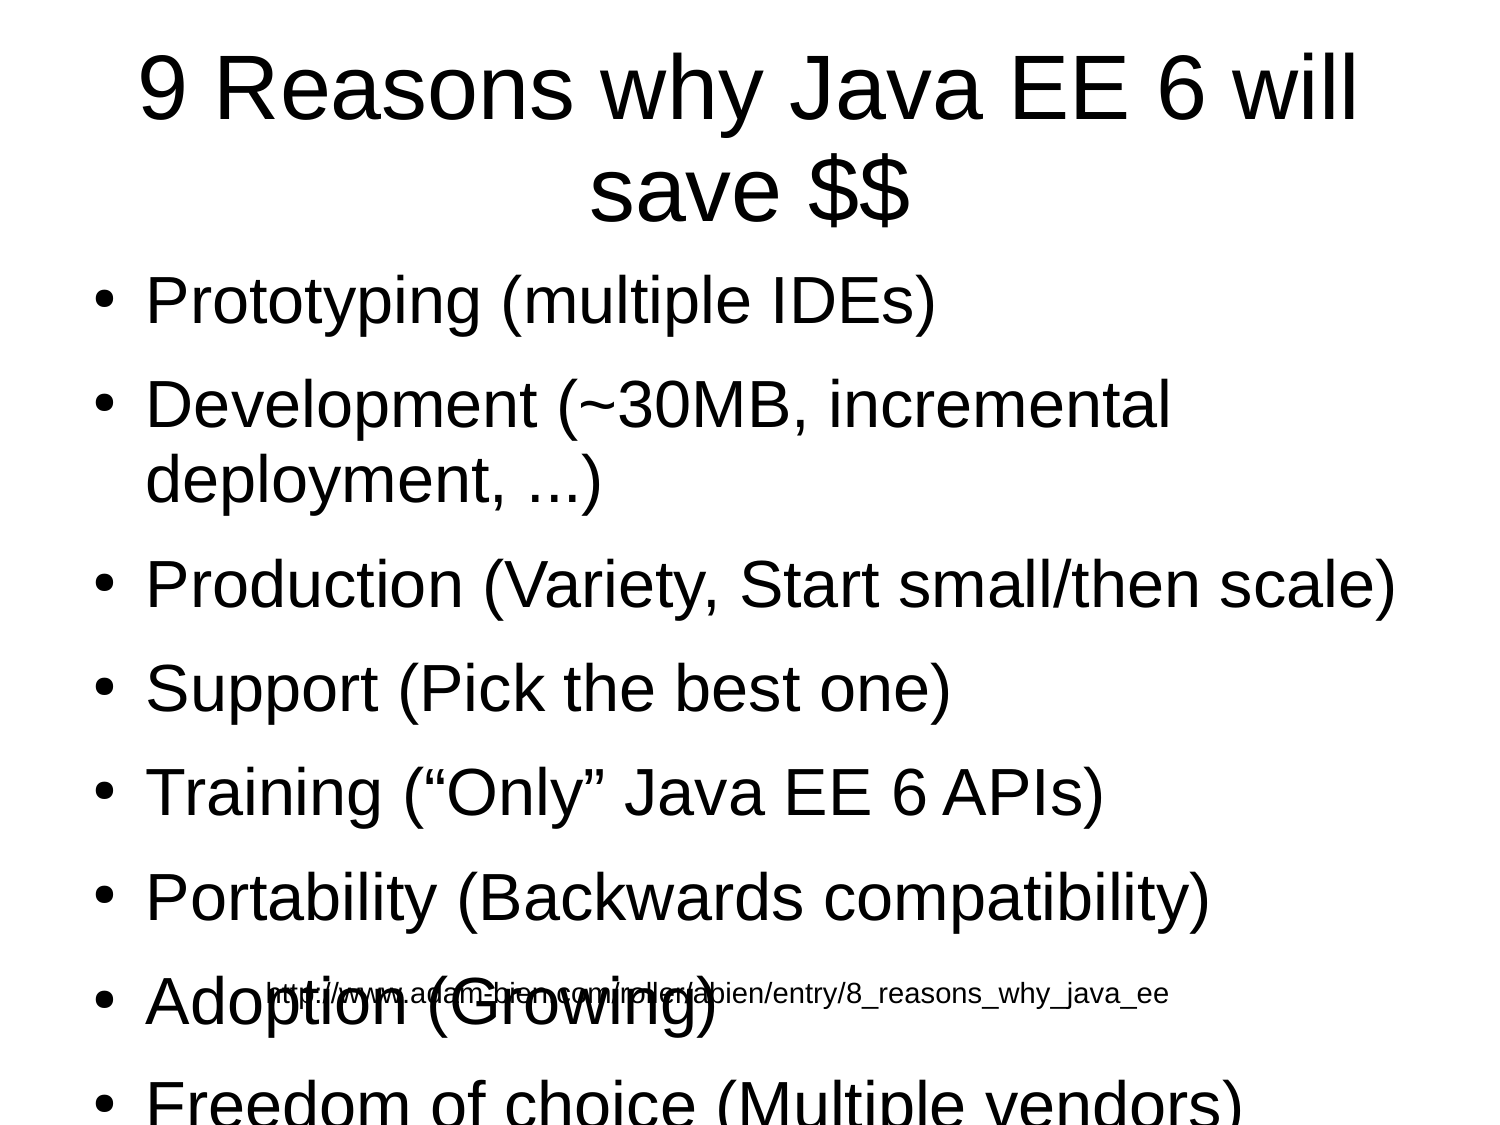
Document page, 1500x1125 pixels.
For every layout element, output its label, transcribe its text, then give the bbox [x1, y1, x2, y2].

title 9 Reasons why Java EE 6 will save $$ [75, 36, 1425, 242]
list Prototyping (multiple IDEs) Development (~30MB, incremental deployment, ...) Production (Variety, Start small/then scale) Support (Pick the best one) Training (“Only” Java EE 6 APIs) Portability (Backwards compatibility) Adoption (Growing) Freedom of choice (Multiple vendors) Plan B (Similar component models) [75, 263, 1425, 1006]
text_box http://www.adam-bien.com/roller/abien/entry/8_reasons_why_java_ee [250, 967, 1204, 1043]
